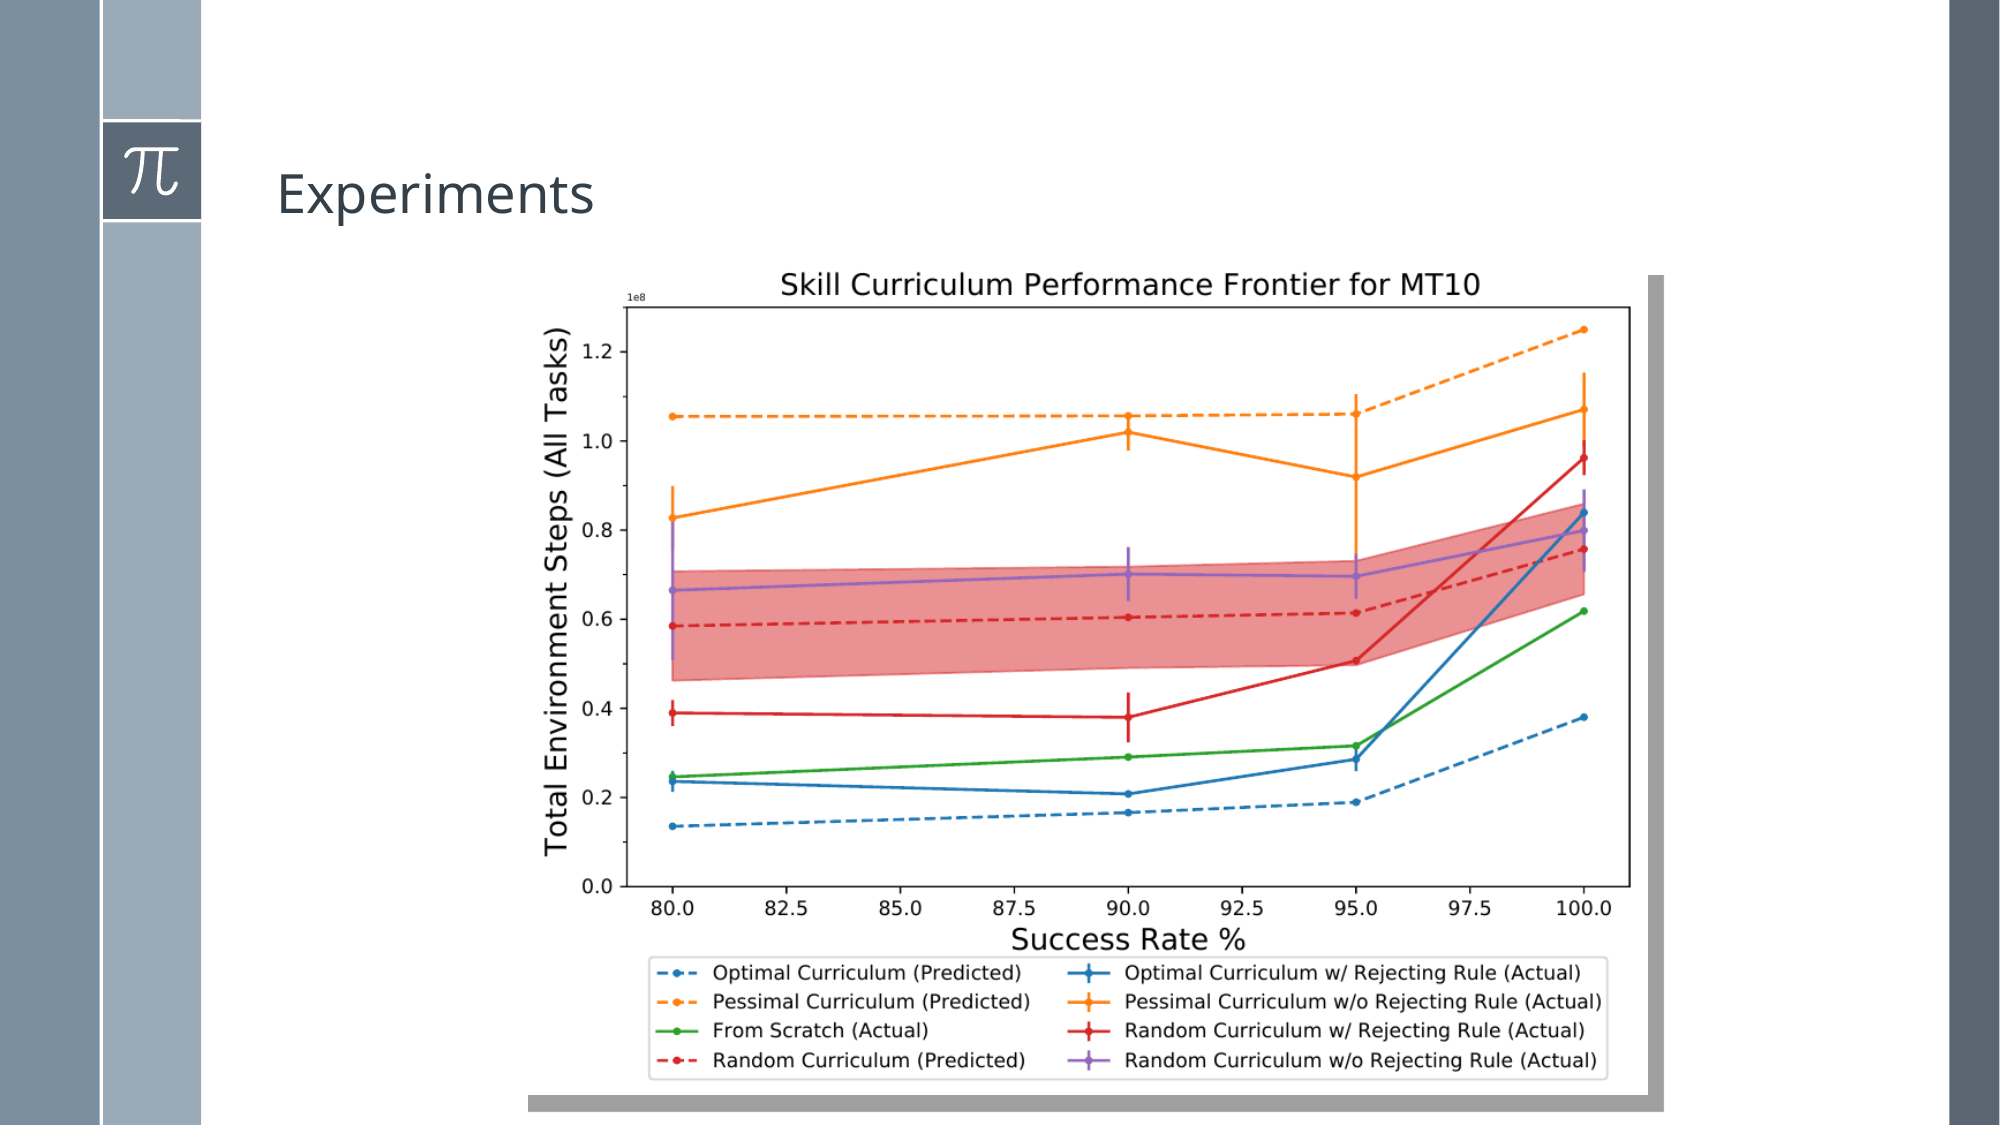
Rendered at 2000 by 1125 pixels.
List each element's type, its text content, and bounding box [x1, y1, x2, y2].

picture [510, 257, 1648, 1096]
text_box Experiments [261, 29, 1867, 233]
